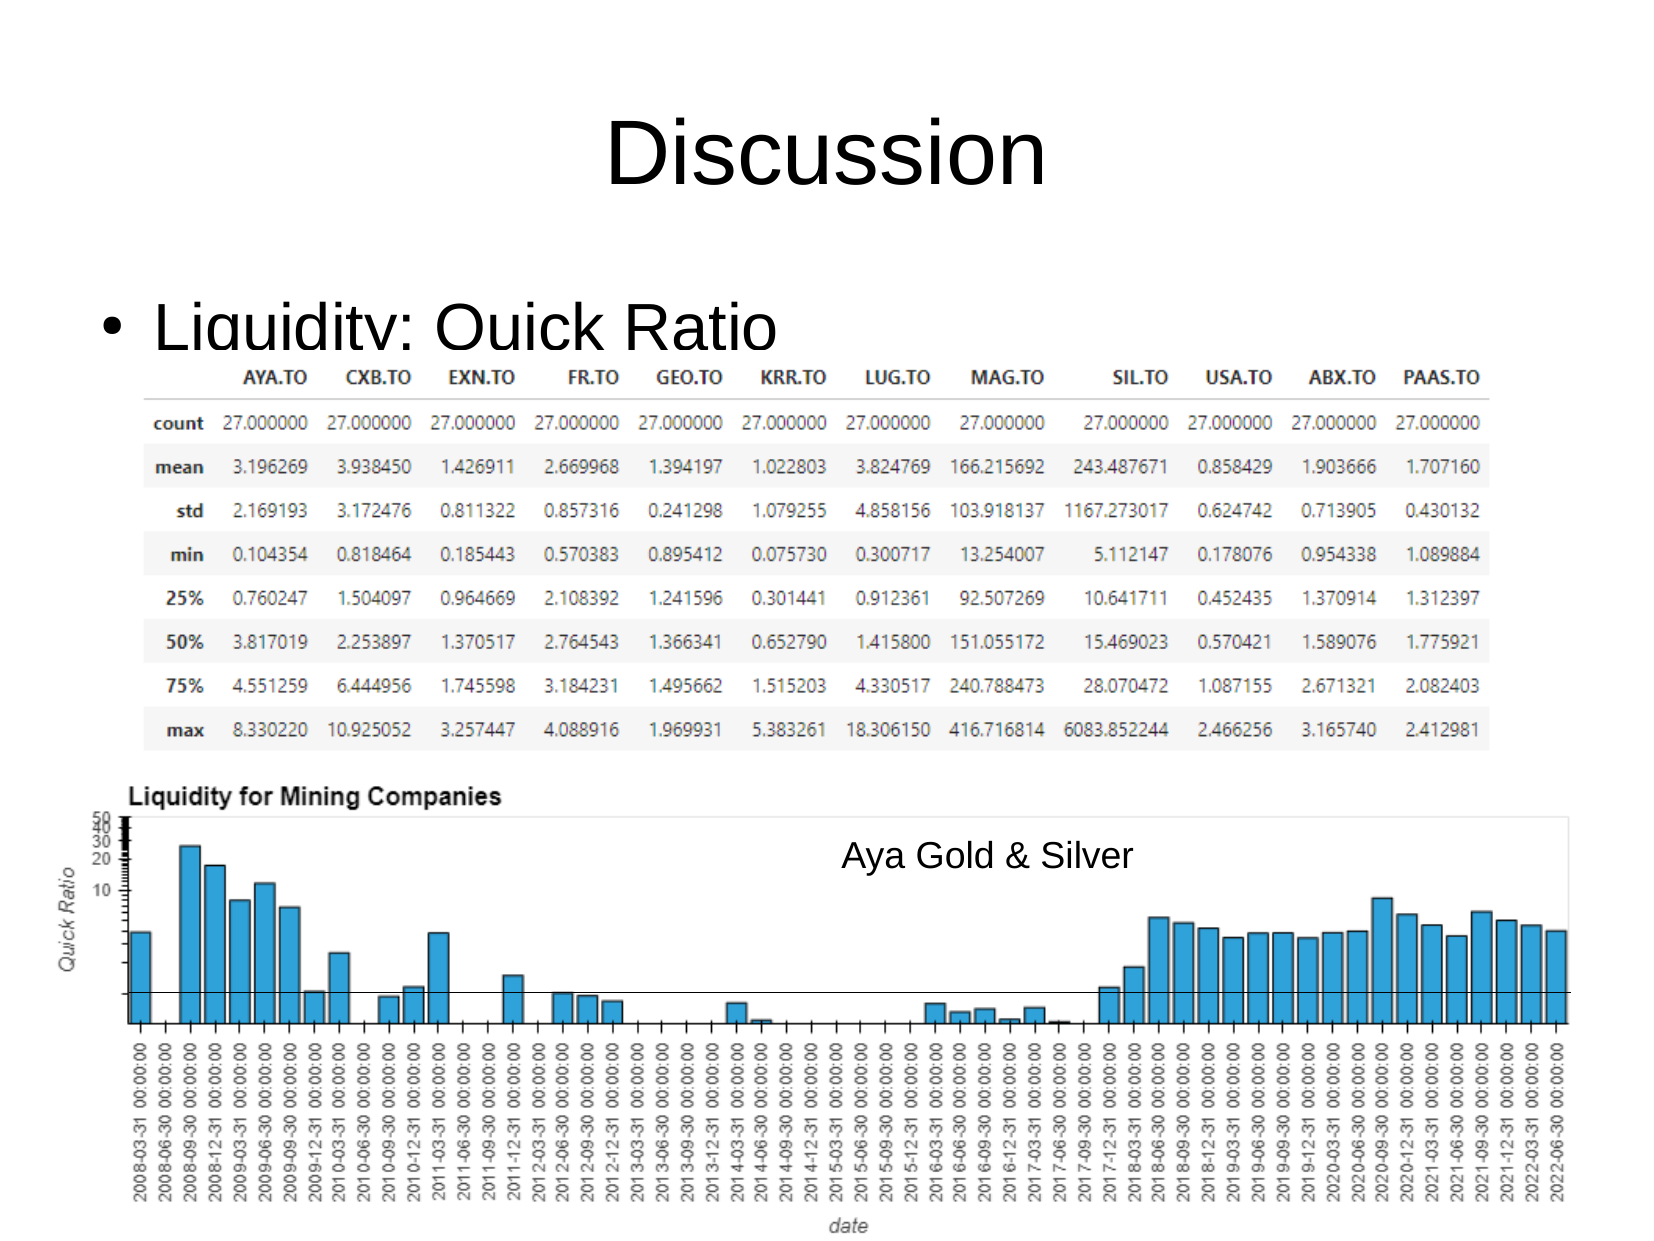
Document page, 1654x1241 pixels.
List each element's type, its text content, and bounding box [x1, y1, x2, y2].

title Discussion [82, 49, 1571, 257]
picture [141, 350, 1510, 768]
picture [51, 771, 1615, 1241]
list Liquidity: Quick Ratio [82, 290, 1571, 1109]
text_box Aya Gold & Silver [826, 826, 1323, 884]
